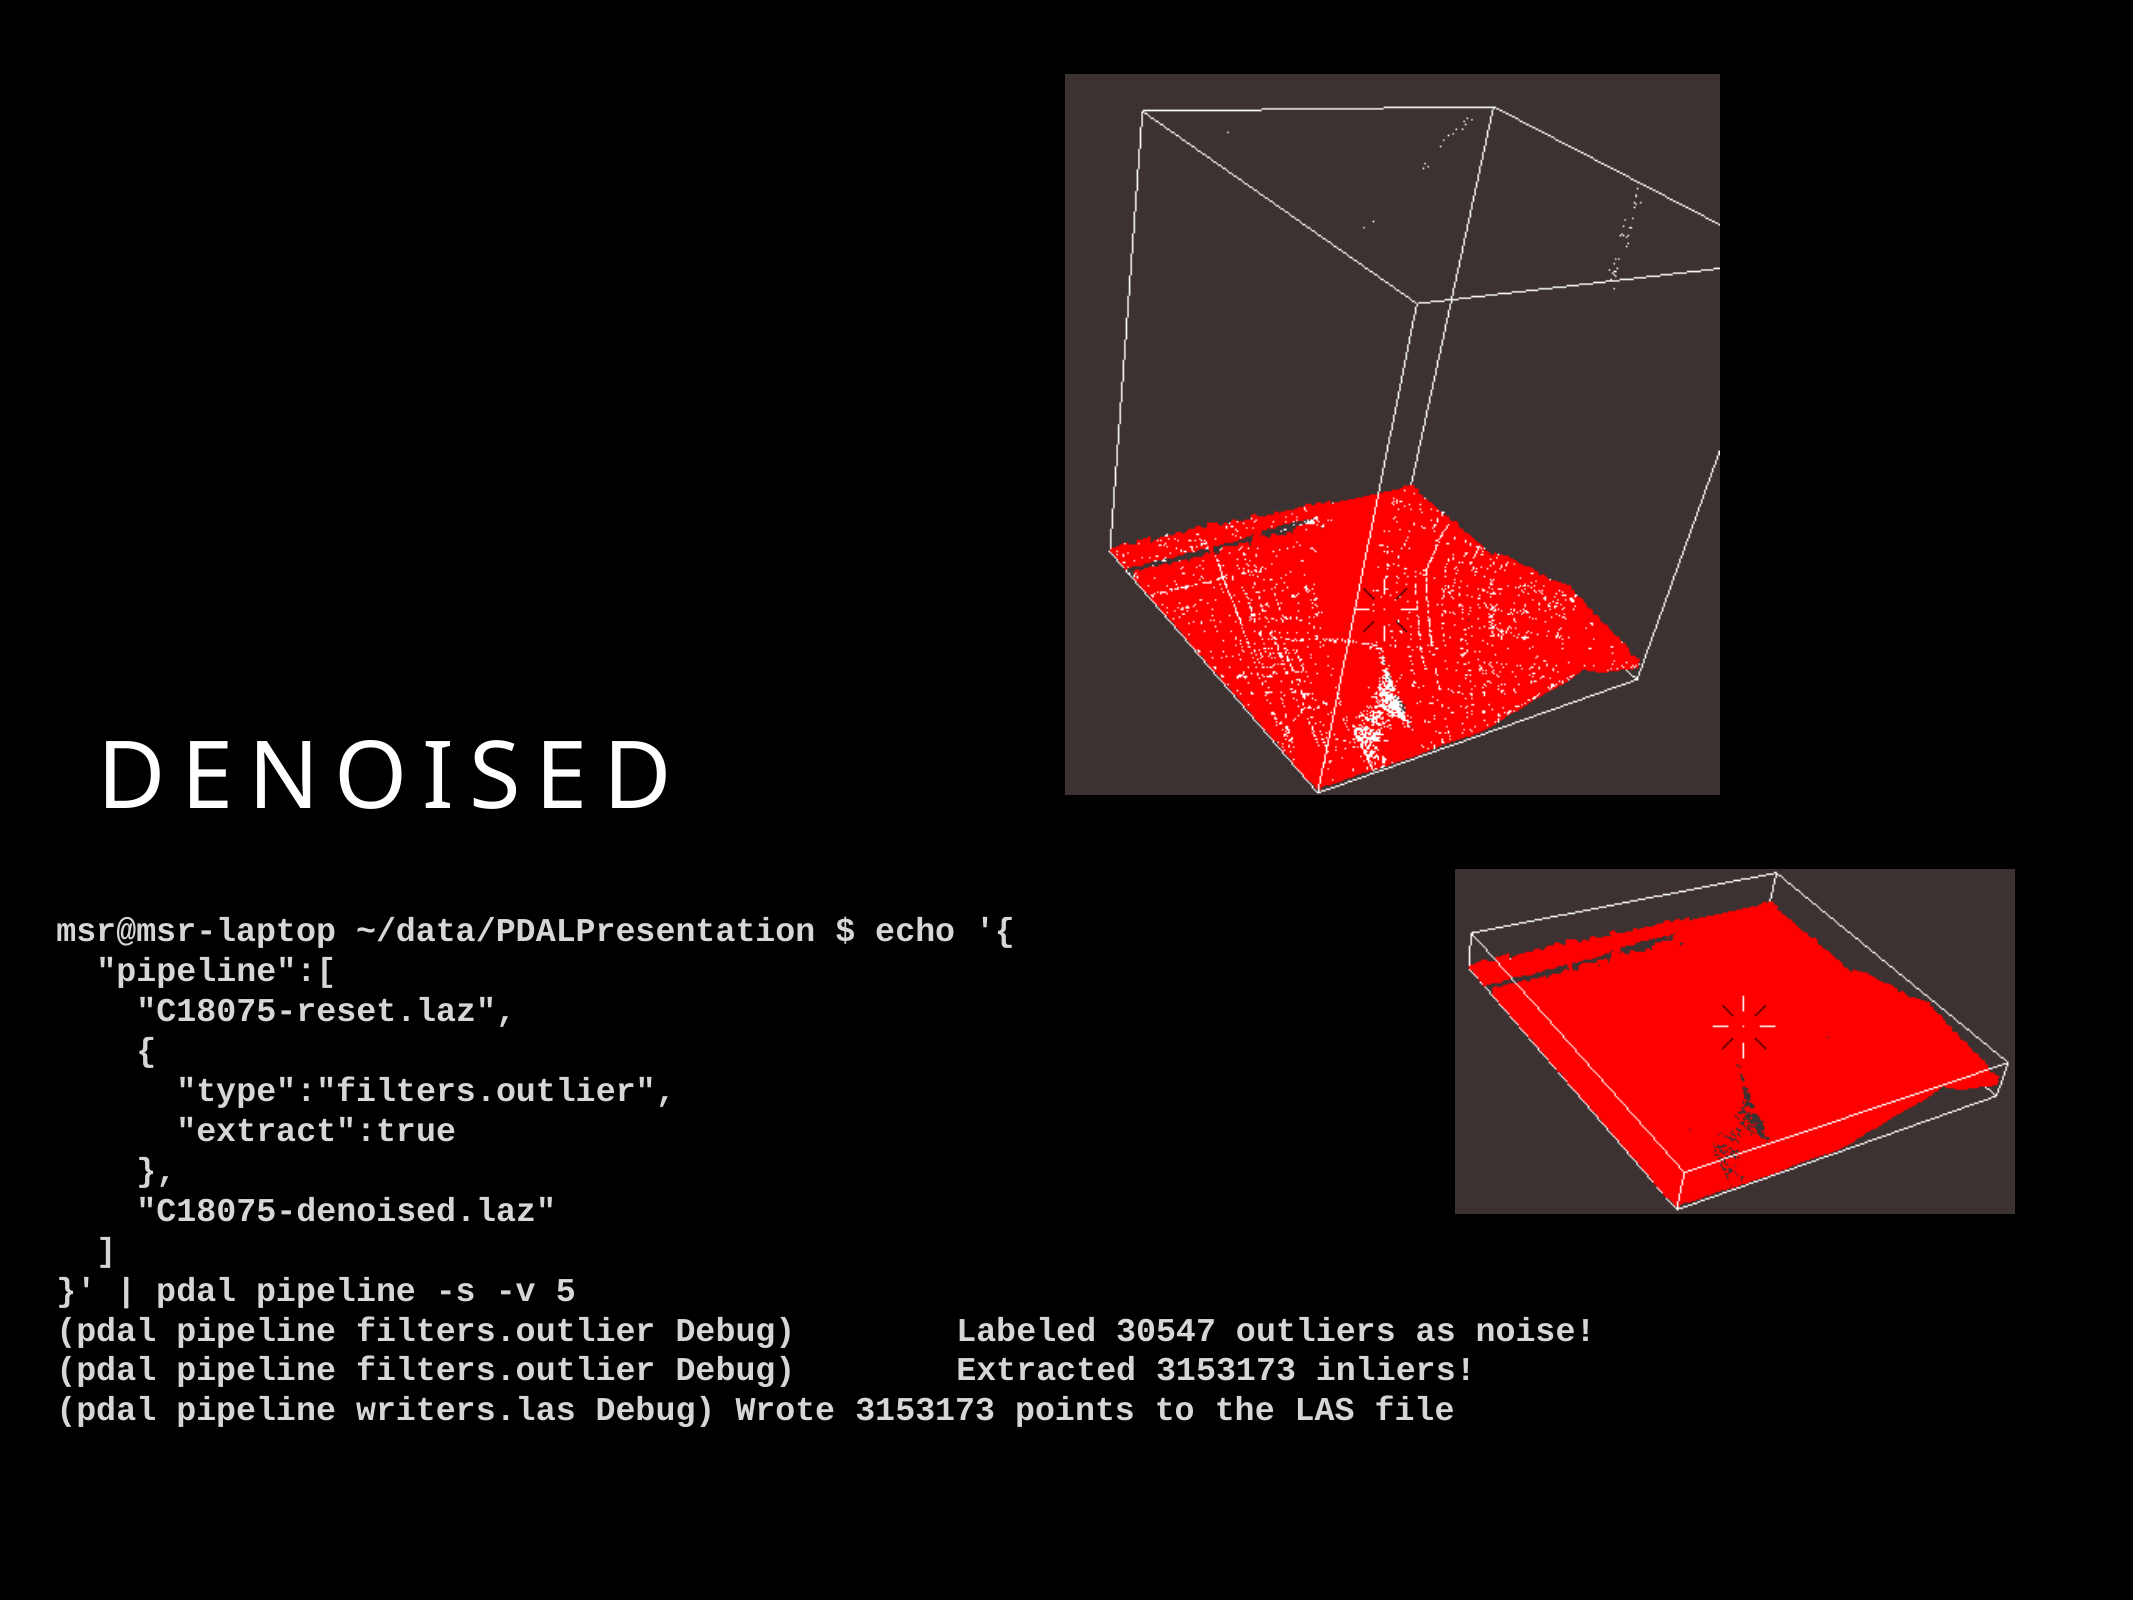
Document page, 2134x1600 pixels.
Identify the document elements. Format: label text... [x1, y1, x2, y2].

text_box msr@msr-laptop ~/data/PDALPresentation $ echo '{ "pipeline":[ "C18075-reset.laz", { "type":"filters.outlier", "extract":true }, "C18075-denoised.laz" ] }' | pdal pipeline -s -v 5 (pdal pipeline filters.outlier Debug) Labeled 30547 outliers as noise! (pdal pipeline filters.outlier Debug) Extracted 3153173 inliers! (pdal pipeline writers.las Debug) Wrote 3153173 points to the LAS file [48, 900, 1606, 1476]
title Denoised [89, 706, 978, 900]
picture [1065, 74, 1720, 796]
picture [1455, 869, 2015, 1214]
